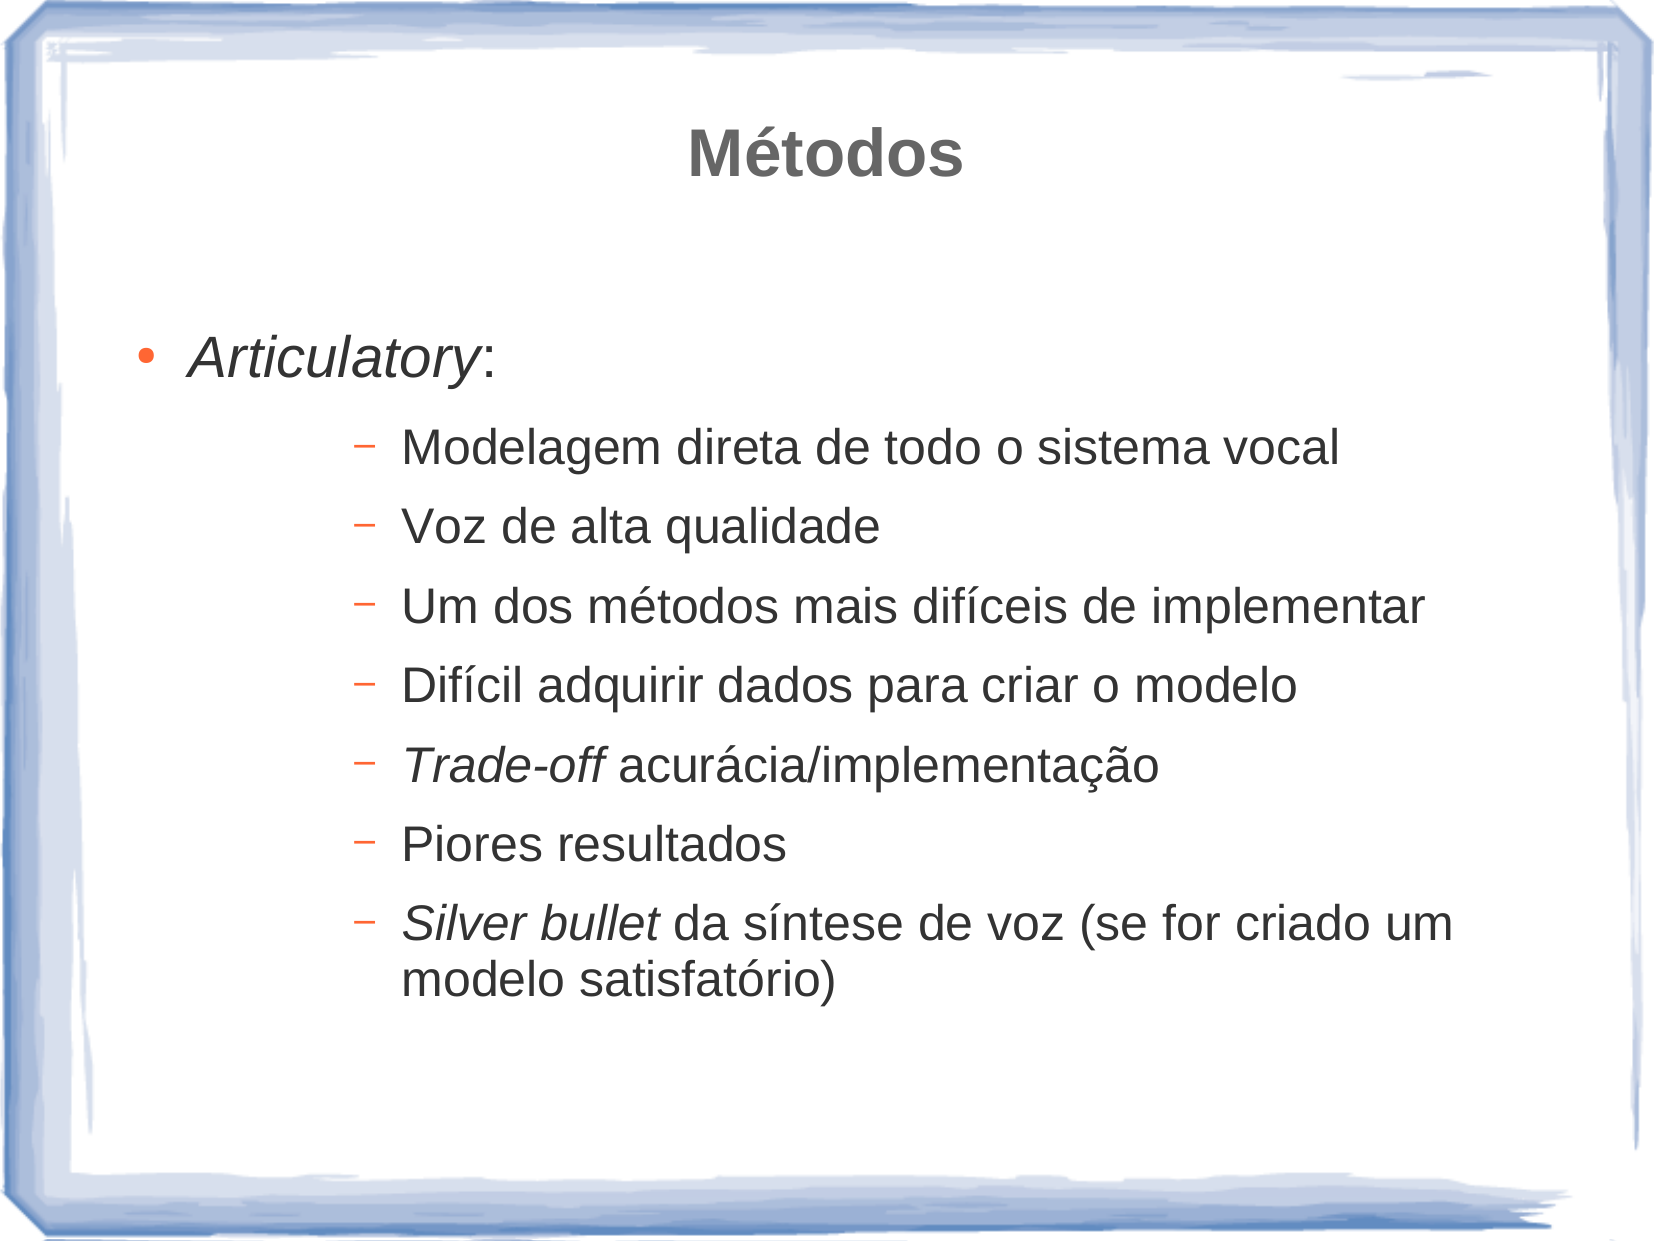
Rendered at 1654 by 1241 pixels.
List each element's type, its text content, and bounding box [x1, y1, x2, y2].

picture [0, 0, 1654, 1241]
list Articulatory: Modelagem direta de todo o sistema vocal Voz de alta qualidade Um dos métodos mais difíceis de implementar Difícil adquirir dados para criar o modelo Trade-off acurácia/implementação Piores resultados Silver bullet da síntese de voz (se for criado um modelo satisfatório) [118, 324, 1571, 1045]
title Métodos [82, 49, 1571, 257]
